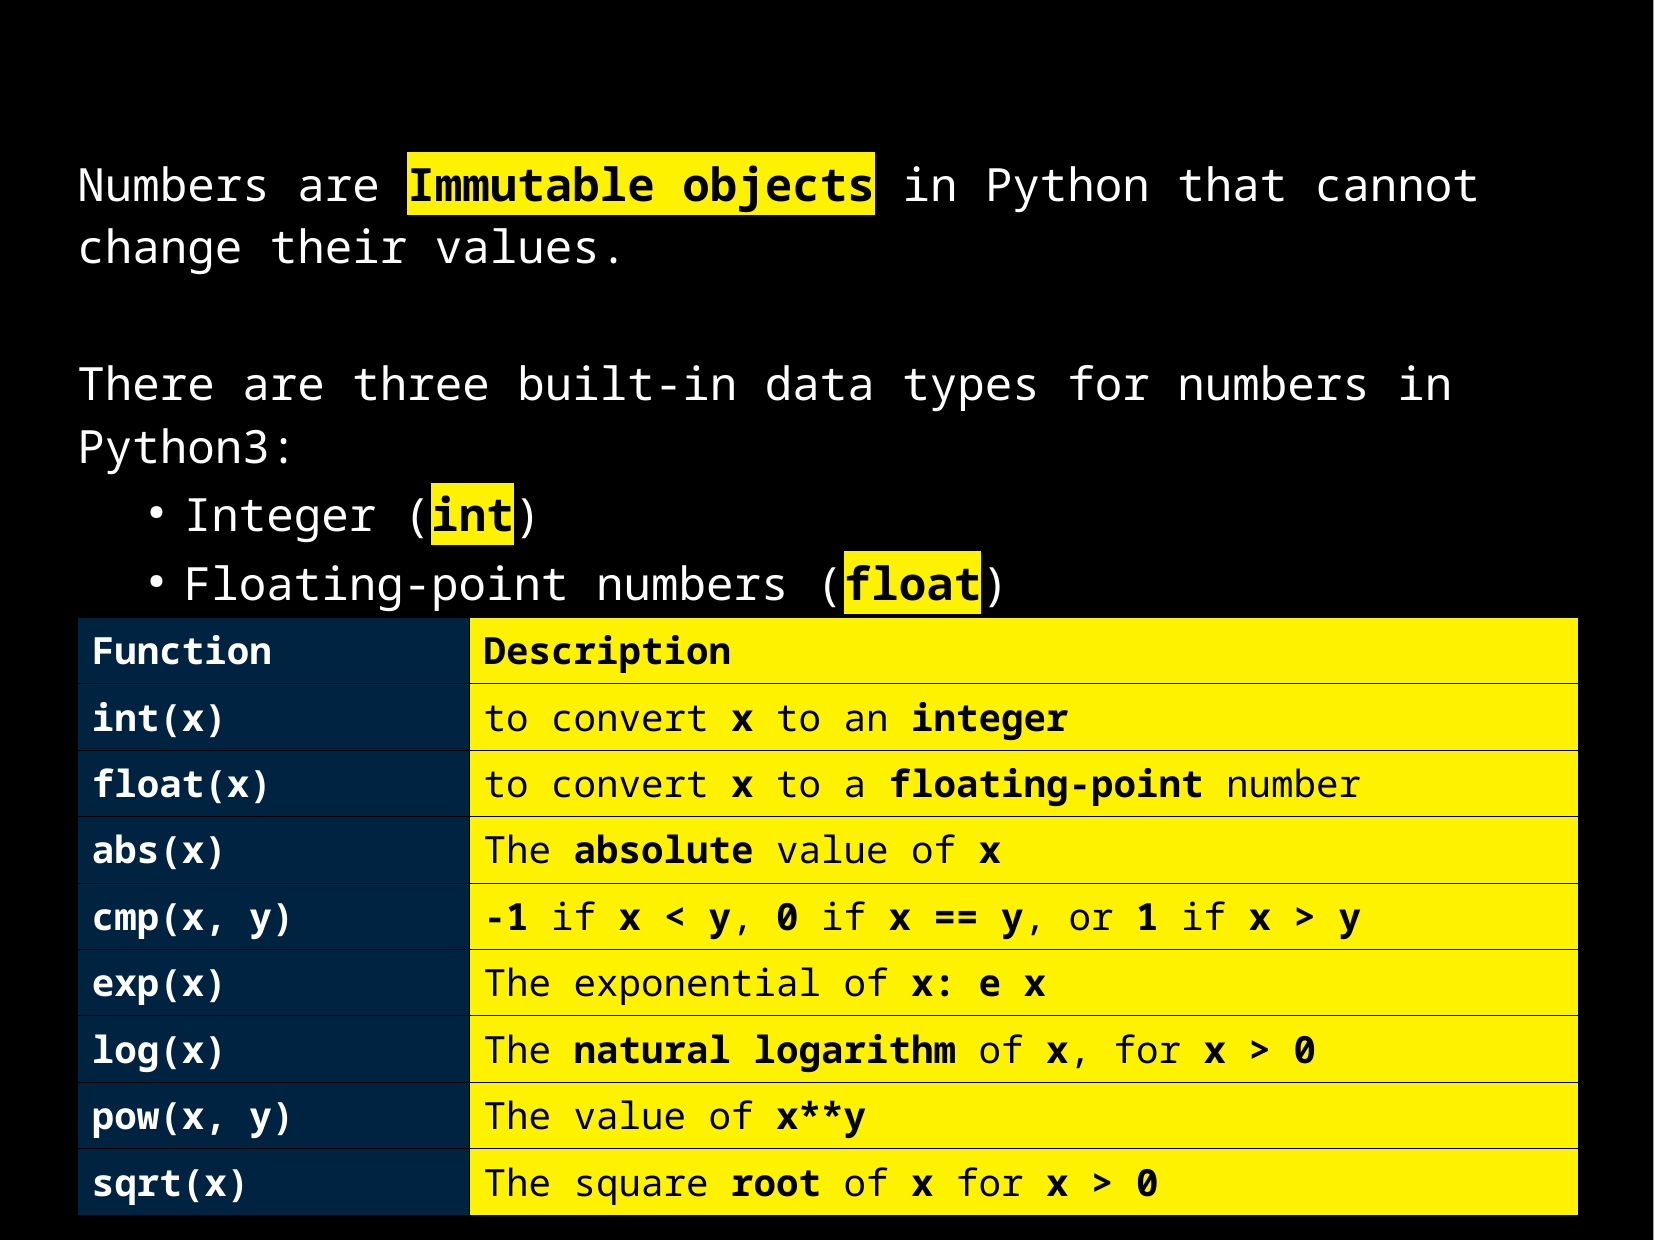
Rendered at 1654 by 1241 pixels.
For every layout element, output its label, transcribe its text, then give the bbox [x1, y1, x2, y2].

table_cell exp(x) [78, 950, 469, 1015]
table_cell The exponential of x: e x [470, 950, 1578, 1015]
table_cell pow(x, y) [78, 1083, 469, 1148]
table_header Function [78, 618, 469, 683]
table_cell -1 if x < y, 0 if x == y, or 1 if x > y [470, 884, 1578, 949]
table_cell The absolute value of x [470, 817, 1578, 883]
table_header Description [470, 618, 1578, 683]
table_cell abs(x) [78, 817, 469, 883]
table_cell to convert x to an integer [470, 684, 1578, 750]
table_cell The natural logarithm of x, for x > 0 [470, 1016, 1578, 1082]
table_cell int(x) [78, 684, 469, 750]
table_cell log(x) [78, 1016, 469, 1082]
table_cell The square root of x for x > 0 [470, 1149, 1578, 1215]
table_cell The value of x**y [470, 1083, 1578, 1148]
text_box Numbers are Immutable objects in Python that cannot change their values. There are three built-in data types for numbers in Python3: Integer (int) Floating-point numbers (float) Complex numbers: <real part> + <imaginary part>j Common Number Functions [62, 144, 1591, 665]
table_cell sqrt(x) [78, 1149, 469, 1215]
table_cell float(x) [78, 751, 469, 816]
table_cell to convert x to a floating-point number [470, 751, 1578, 816]
table_cell cmp(x, y) [78, 884, 469, 949]
